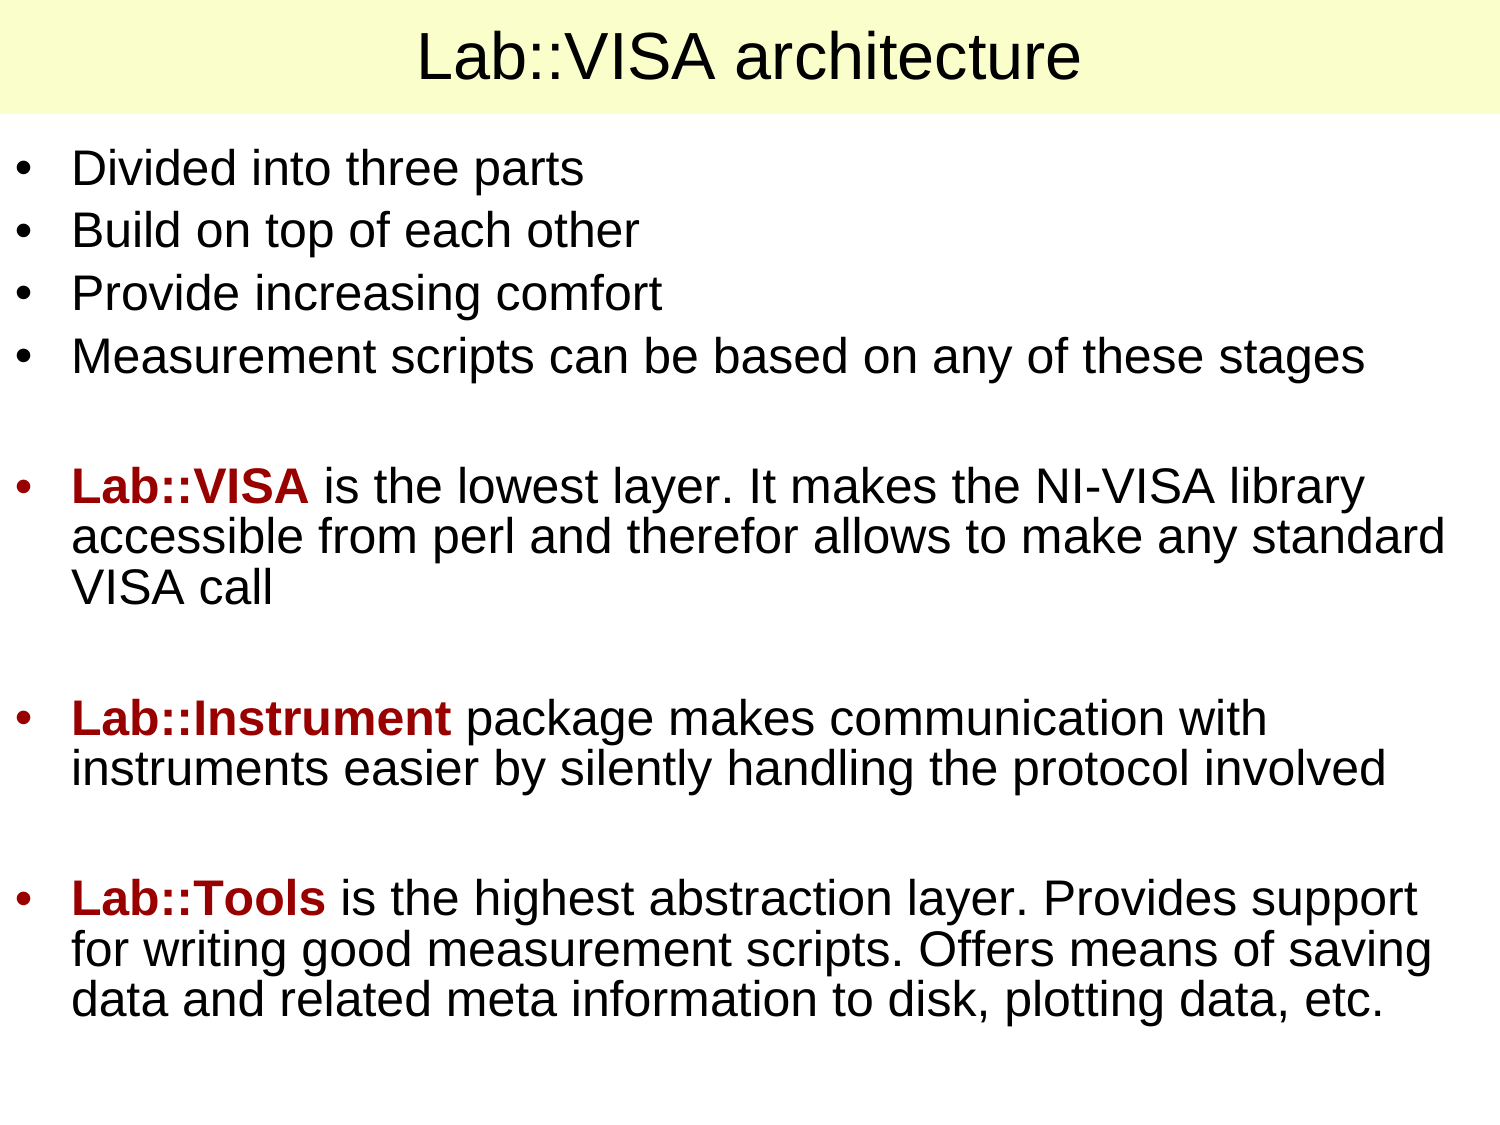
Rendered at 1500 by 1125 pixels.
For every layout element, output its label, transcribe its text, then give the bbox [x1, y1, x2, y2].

title Lab::VISA architecture [0, 0, 1500, 114]
list Divided into three parts Build on top of each other Provide increasing comfort Measurement scripts can be based on any of these stages Lab::VISA is the lowest layer. It makes the NI-VISA library accessible from perl and therefor allows to make any standard VISA call Lab::Instrument package makes communication with instruments easier by silently handling the protocol involved Lab::Tools is the highest abstraction layer. Provides support for writing good measurement scripts. Offers means of saving data and related meta information to disk, plotting data, etc. [0, 137, 1500, 1125]
